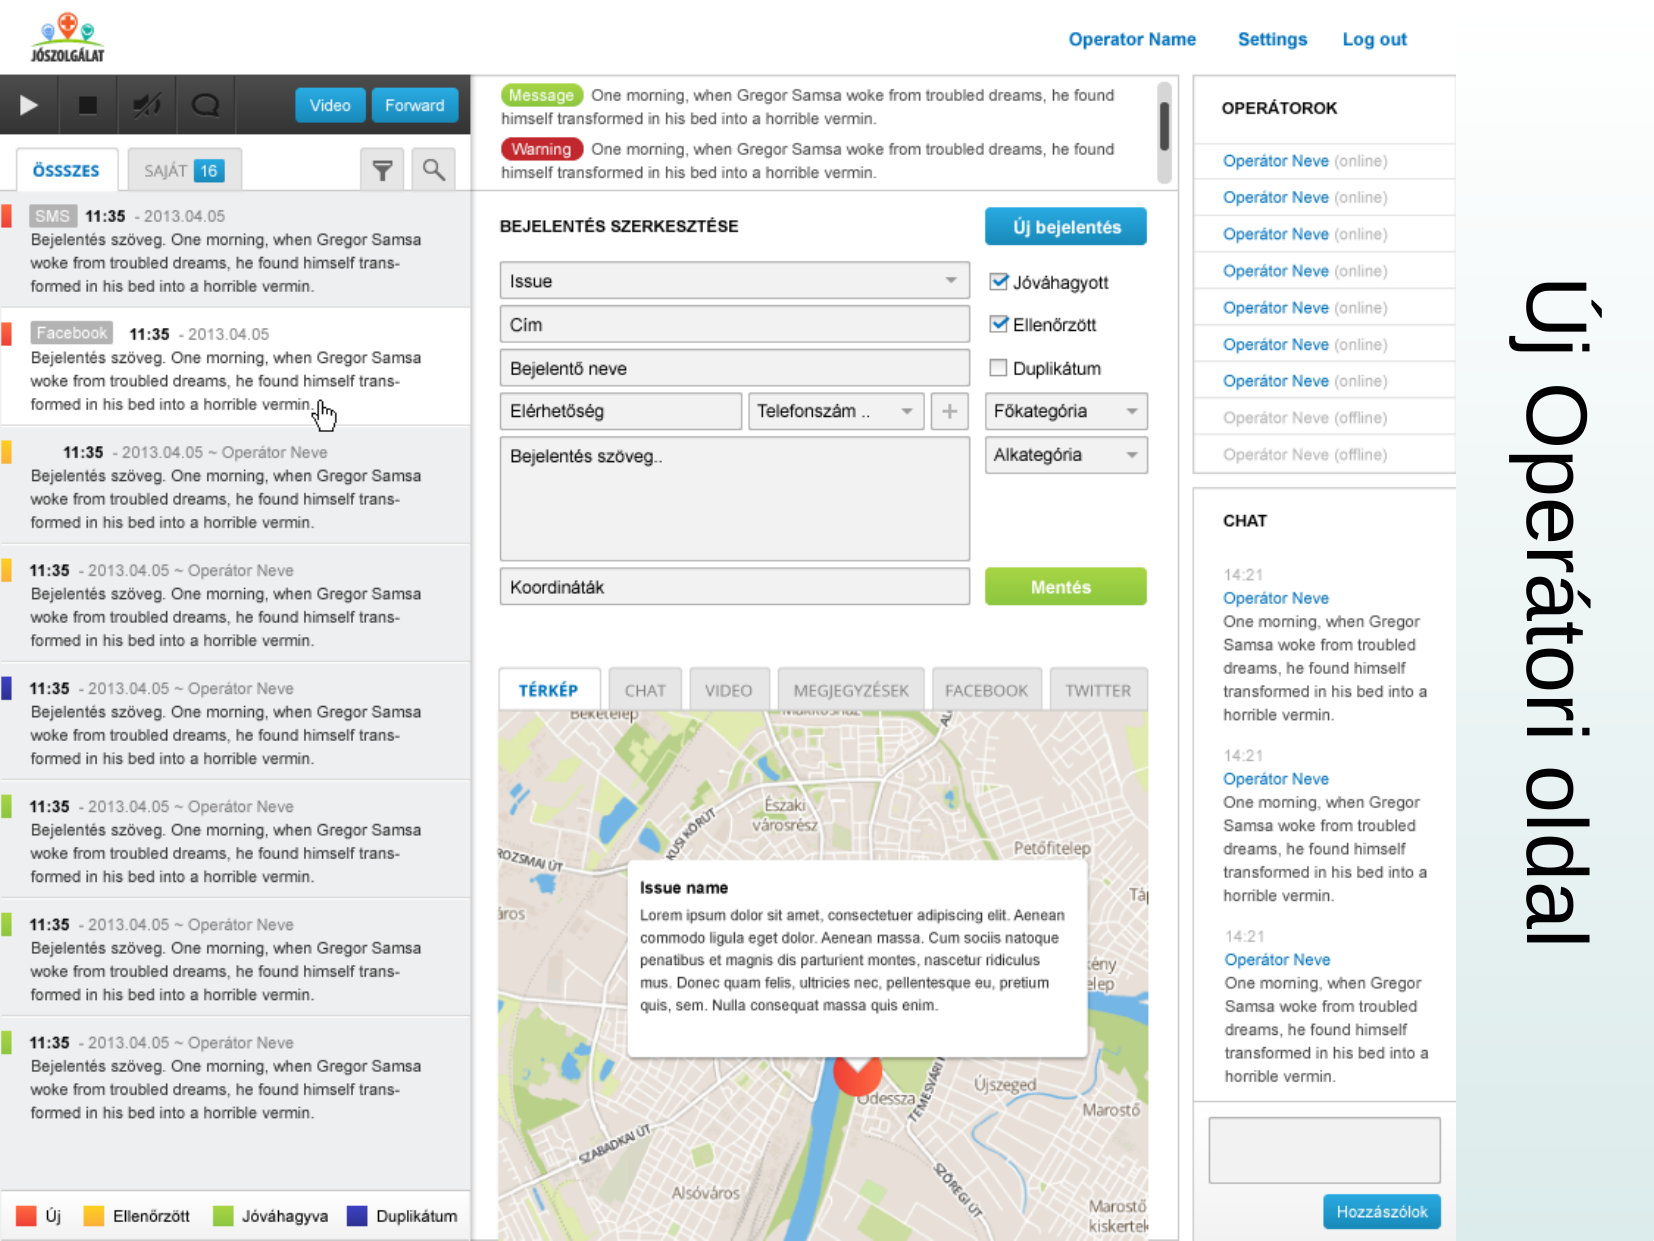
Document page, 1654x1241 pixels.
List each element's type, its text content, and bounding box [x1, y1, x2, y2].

picture [0, 0, 1456, 1241]
title Új Operátori oldal [1470, 117, 1644, 1108]
